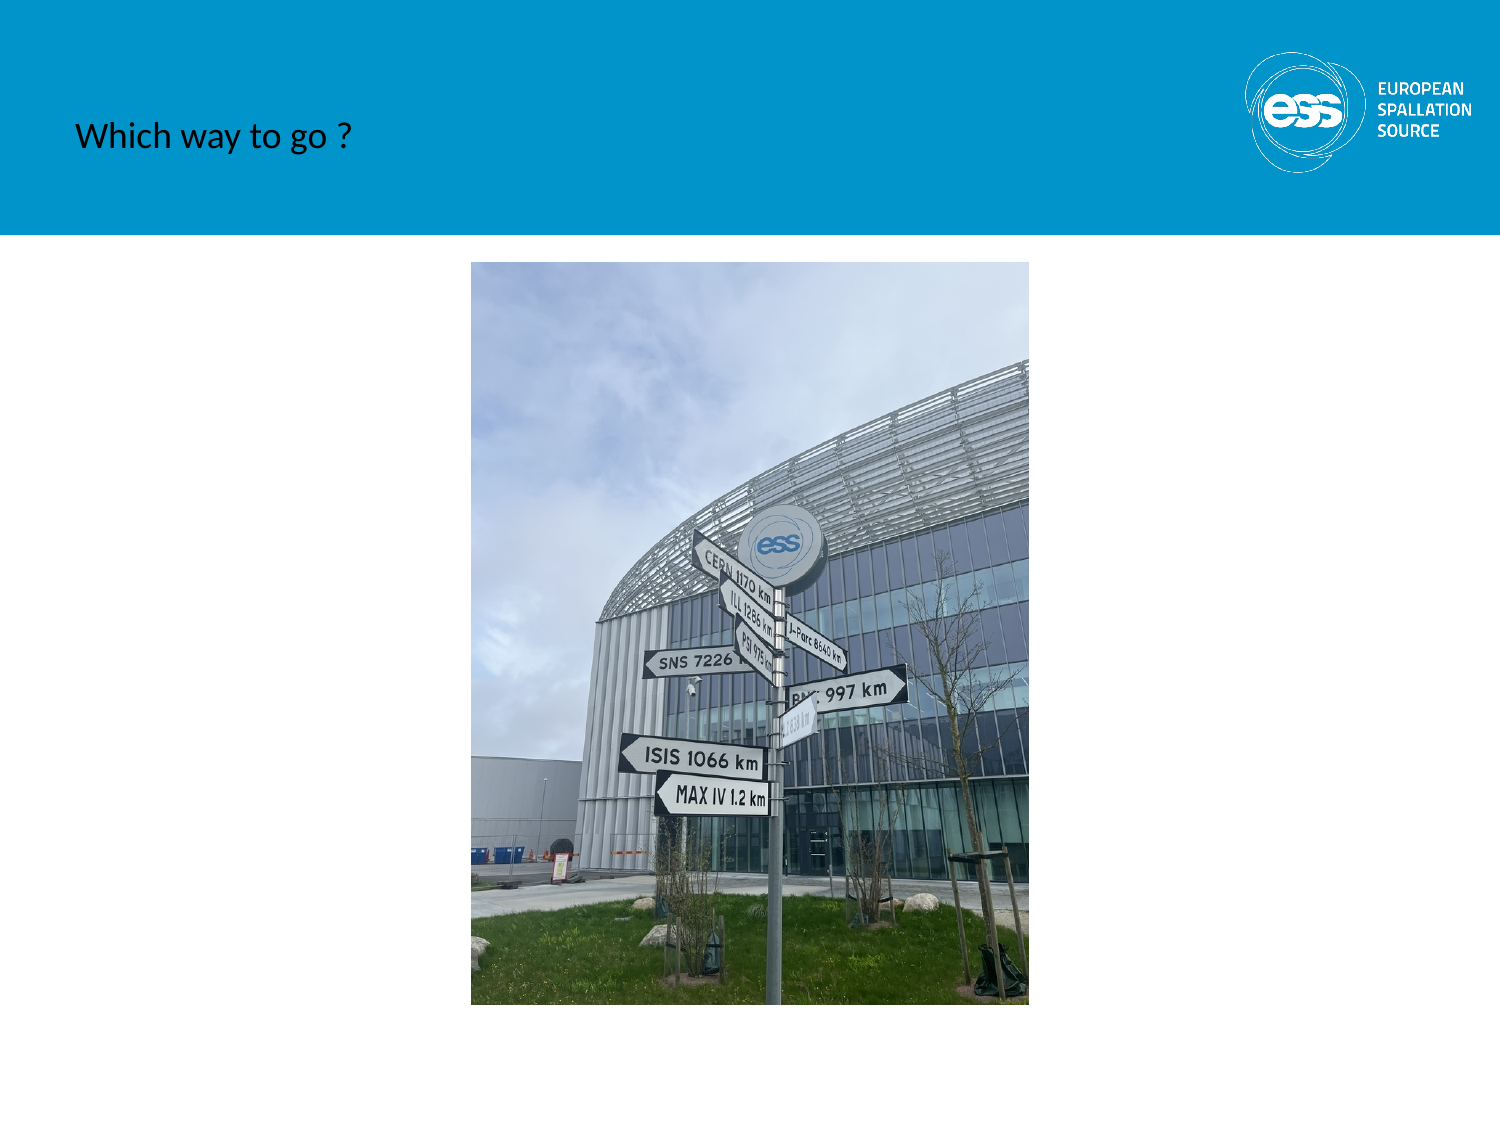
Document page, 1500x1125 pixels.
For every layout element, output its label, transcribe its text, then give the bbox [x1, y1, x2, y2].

picture [1400, 83, 1407, 94]
picture [1423, 83, 1430, 94]
picture [1379, 83, 1385, 94]
picture [1432, 125, 1438, 136]
title Which way to go ? [75, 45, 1247, 233]
picture [1418, 104, 1423, 115]
picture [1409, 104, 1415, 115]
picture [1264, 94, 1342, 127]
picture [1443, 86, 1450, 93]
picture [1389, 104, 1393, 115]
picture [1454, 83, 1458, 94]
picture [1398, 109, 1406, 115]
picture [1422, 125, 1428, 134]
picture [471, 262, 1029, 1005]
picture [1436, 104, 1444, 115]
